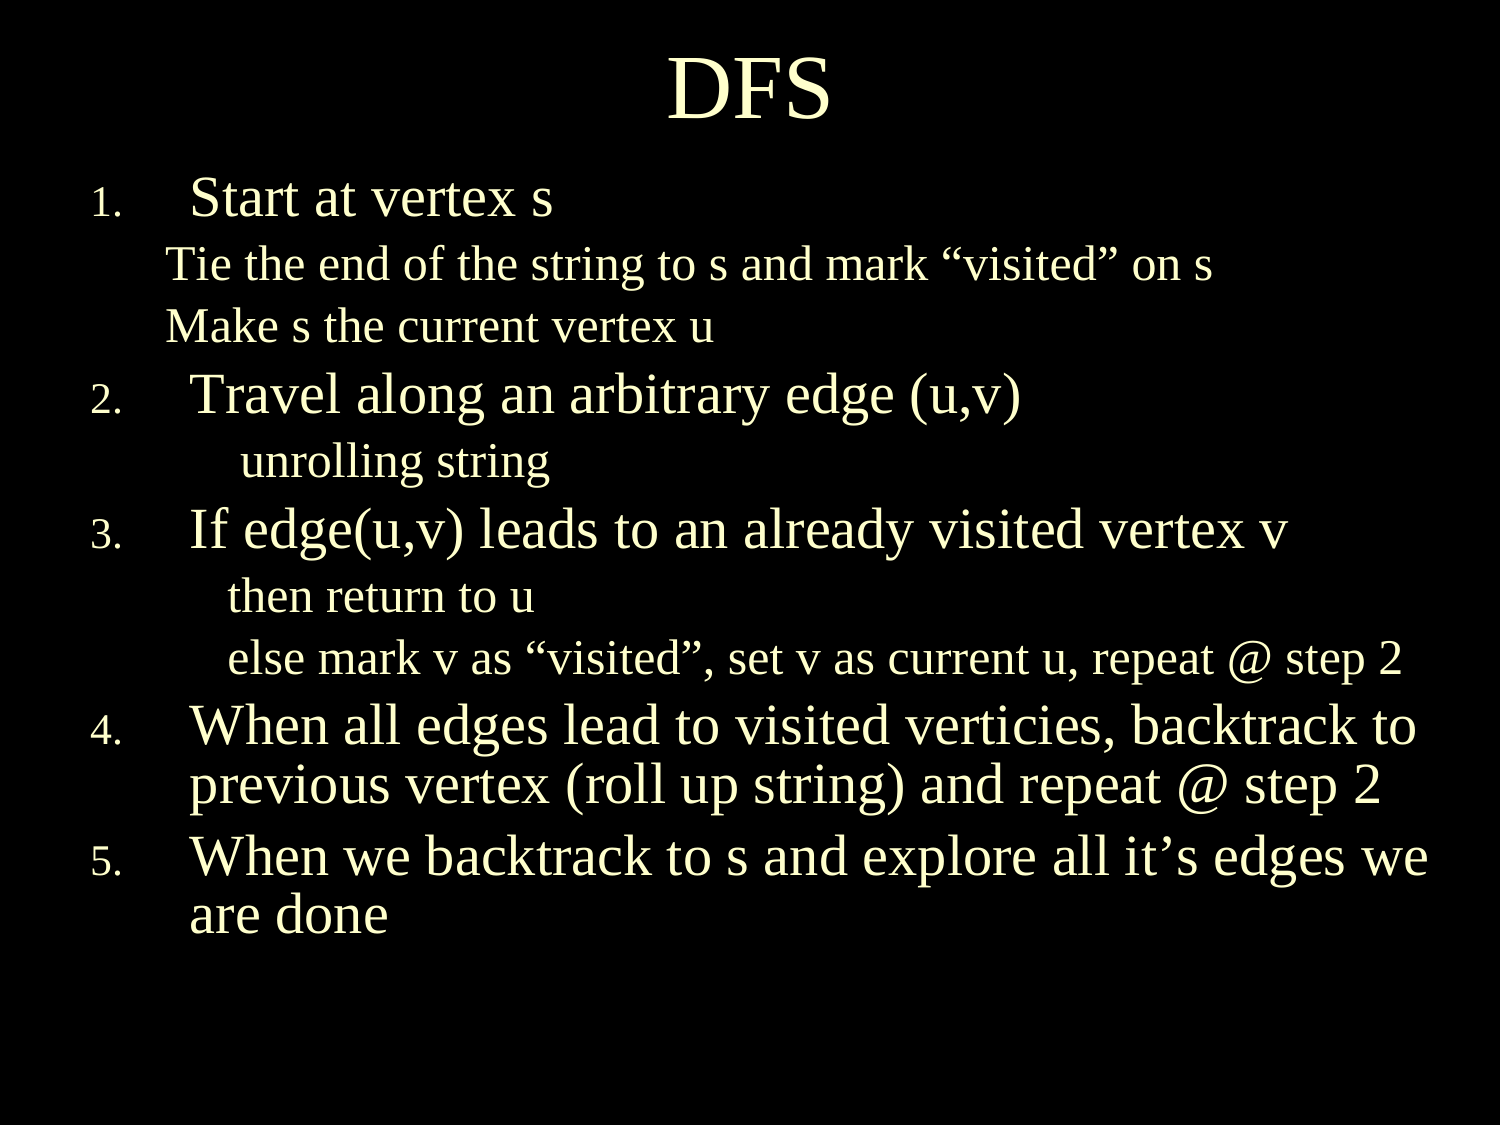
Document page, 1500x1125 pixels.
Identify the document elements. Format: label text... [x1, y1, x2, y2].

title DFS [22, 24, 1480, 150]
list Start at vertex s Tie the end of the string to s and mark “visited” on s Make s the current vertex u Travel along an arbitrary edge (u,v) unrolling string If edge(u,v) leads to an already visited vertex v then return to u else mark v as “visited”, set v as current u, repeat @ step 2 When all edges lead to visited verticies, backtrack to previous vertex (roll up string) and repeat @ step 2 When we backtrack to s and explore all it’s edges we are done [75, 162, 1482, 1026]
